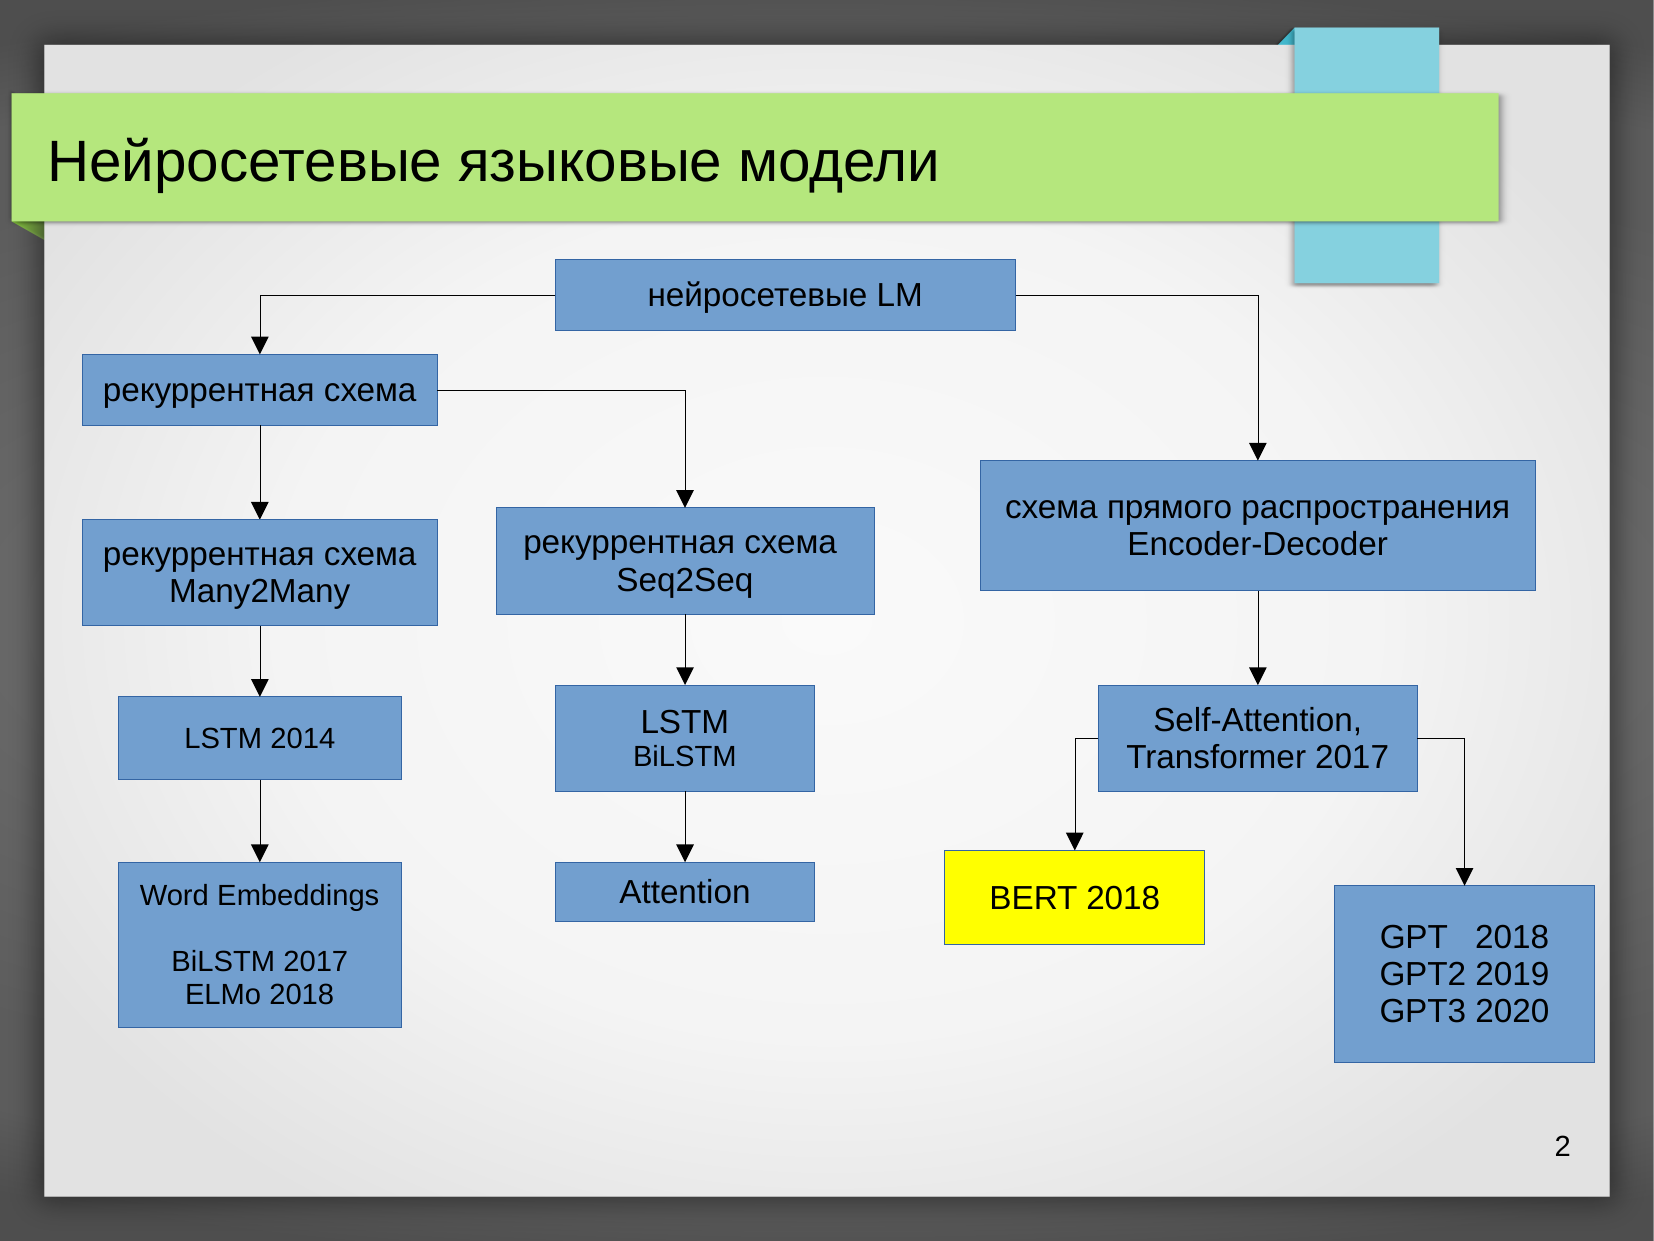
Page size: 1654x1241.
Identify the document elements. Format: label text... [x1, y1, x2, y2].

title Нейросетевые языковые модели [47, 121, 1241, 201]
text_box LSTM 2014 [118, 696, 402, 780]
picture [0, 0, 1654, 1241]
text_box GPT 2018 GPT2 2019 GPT3 2020 [1334, 885, 1595, 1063]
text_box нейросетевые LM [555, 259, 1016, 331]
text_box схема прямого распространения Encoder-Decoder [980, 460, 1536, 591]
text_box Self-Attention, Transformer 2017 [1098, 685, 1418, 792]
text_box рекуррентная схема Many2Many [82, 519, 438, 626]
text_box LSTM BiLSTM [555, 685, 815, 792]
text_box рекуррентная схема [82, 354, 438, 426]
text_box рекуррентная схема Seq2Seq [496, 507, 875, 615]
text_box BERT 2018 [944, 850, 1205, 945]
text_box Word Embeddings BiLSTM 2017 ELMo 2018 [118, 862, 402, 1028]
text_box Attention [555, 862, 815, 922]
